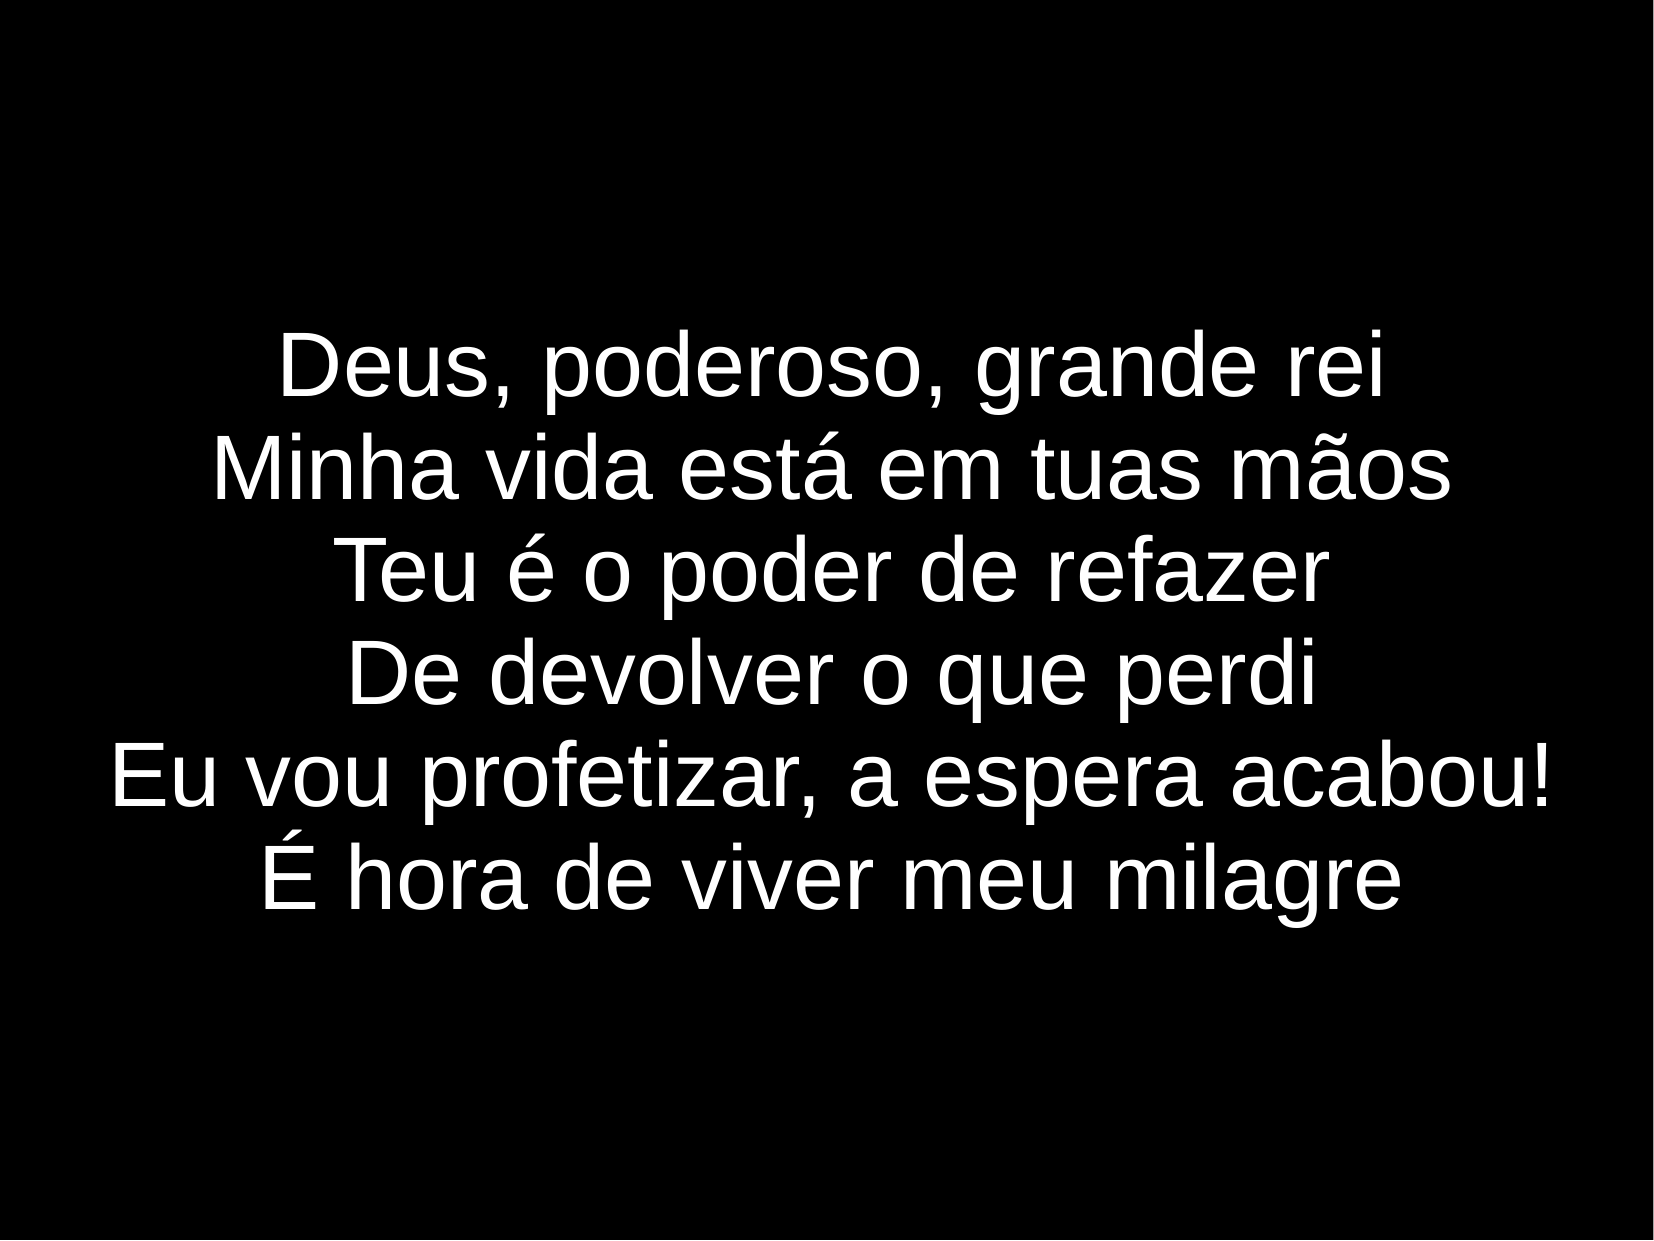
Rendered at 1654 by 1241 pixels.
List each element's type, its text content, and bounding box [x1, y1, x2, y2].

subtitle Deus, poderoso, grande rei Minha vida está em tuas mãos Teu é o poder de refazer De devolver o que perdi Eu vou profetizar, a espera acabou! É hora de viver meu milagre [59, 49, 1607, 1193]
